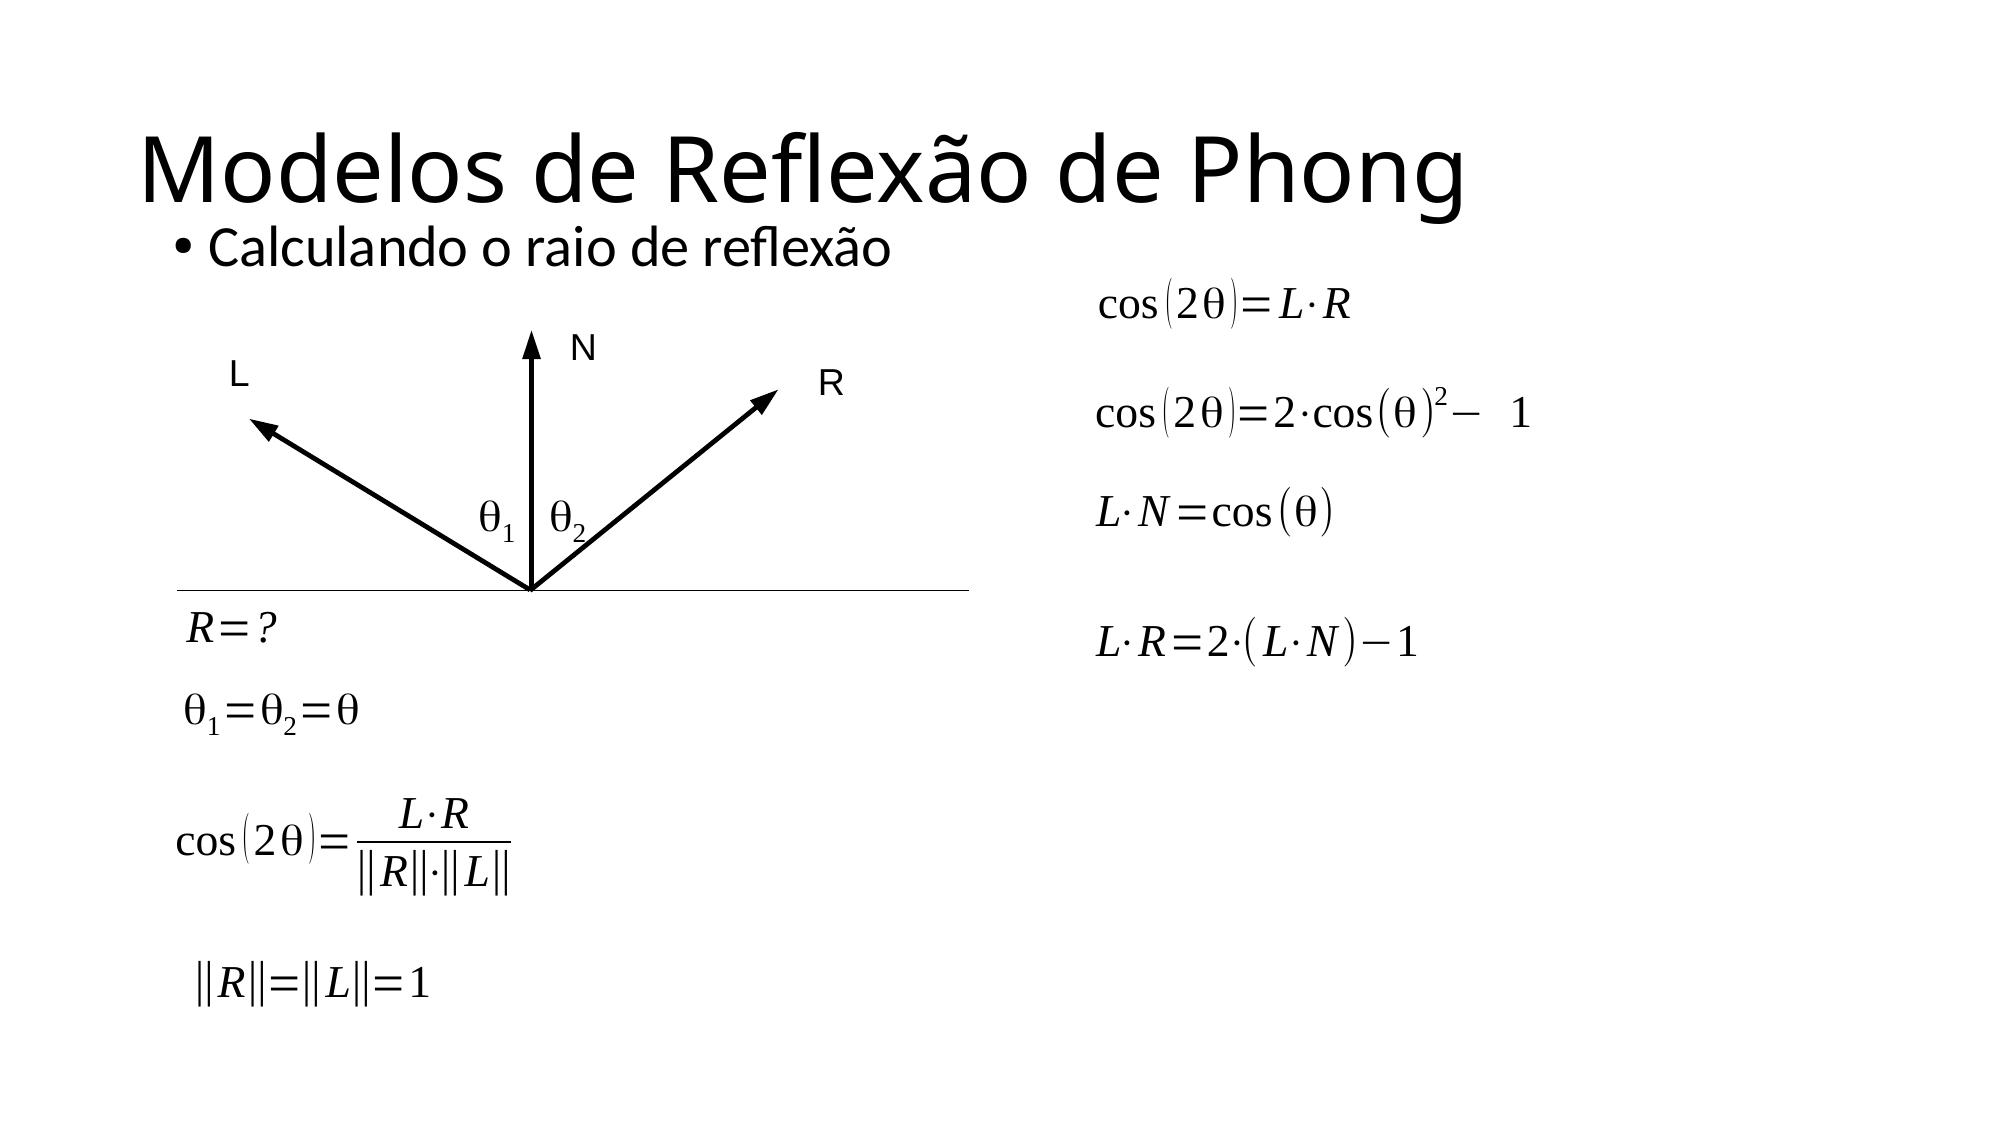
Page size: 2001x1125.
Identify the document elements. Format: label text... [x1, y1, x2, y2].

chart [1091, 274, 1359, 331]
chart [1086, 484, 1342, 539]
text_box L [214, 345, 325, 402]
text_box R [803, 354, 898, 411]
chart [1086, 614, 1425, 669]
chart [169, 787, 520, 898]
chart [542, 498, 593, 548]
chart [184, 956, 438, 1010]
text_box N [555, 318, 666, 376]
chart [472, 498, 522, 548]
chart [177, 602, 285, 653]
chart [1089, 380, 1538, 441]
subtitle Calculando o raio de reflexão [137, 224, 1863, 1068]
chart [177, 691, 366, 741]
title Modelos de Reflexão de Phong [137, 59, 1863, 224]
